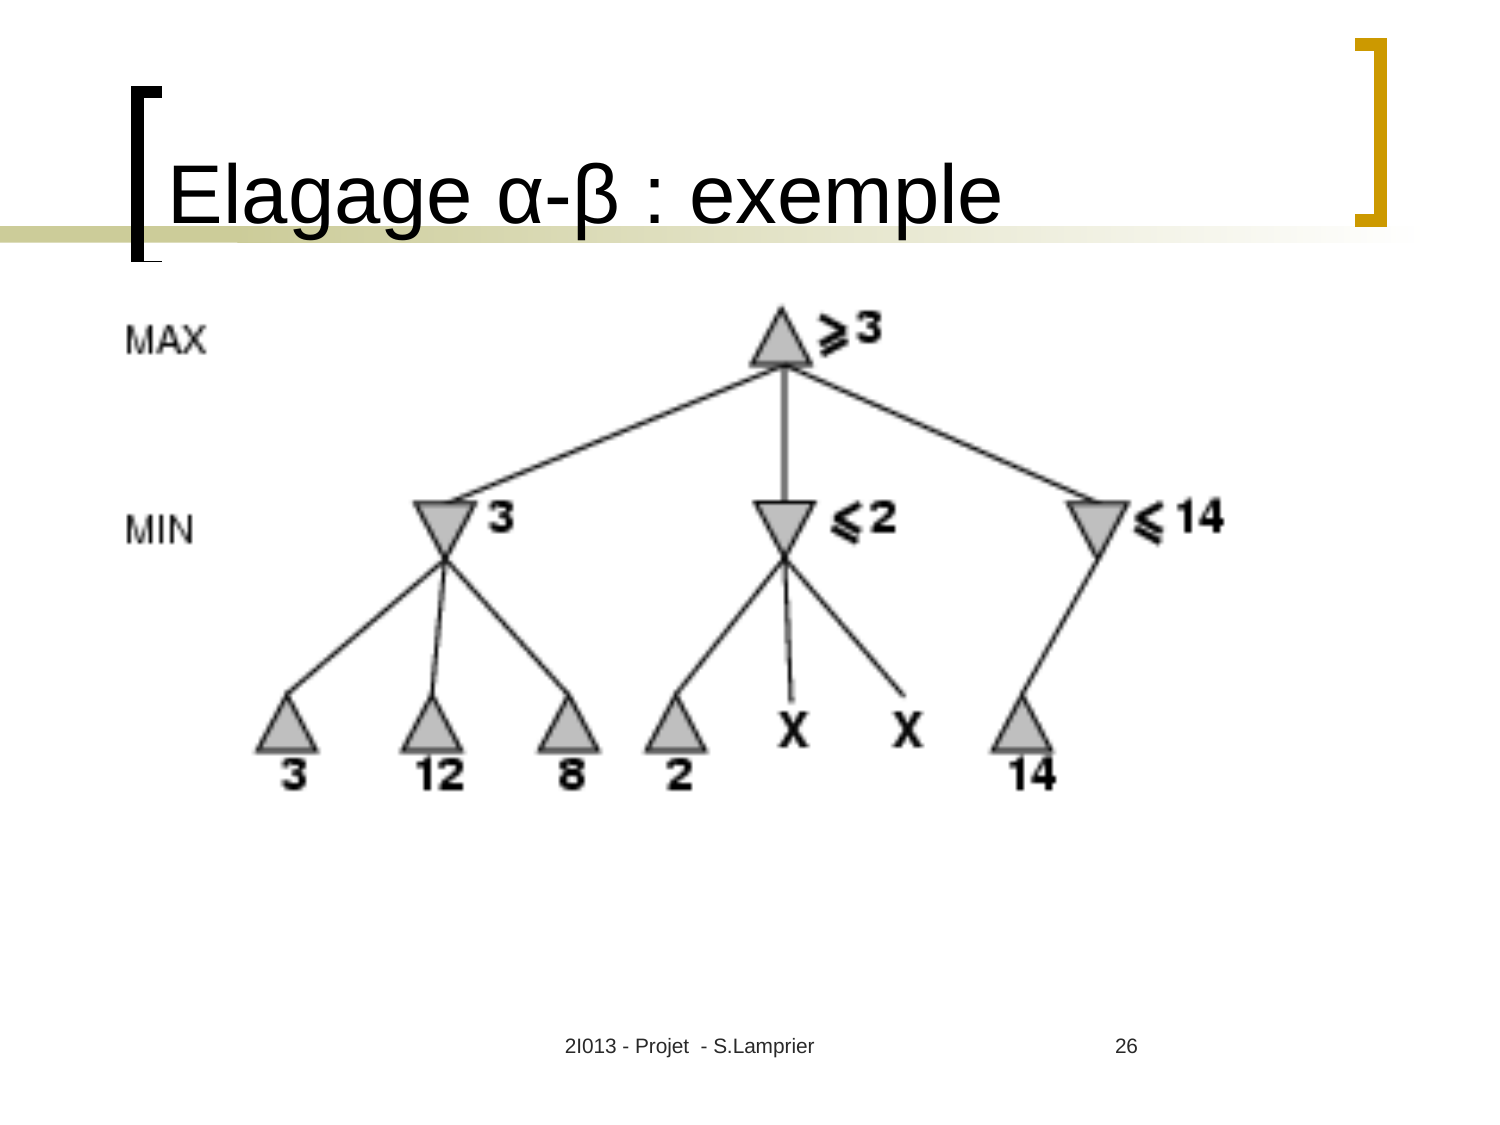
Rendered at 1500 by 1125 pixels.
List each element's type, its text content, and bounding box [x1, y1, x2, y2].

slide_number <numéro> [1100, 1025, 1413, 1100]
title Elagage α-β : exemple [152, 15, 1328, 248]
picture [75, 262, 1425, 881]
footer 2I013 - Projet - S.Lamprier [549, 1025, 1025, 1100]
